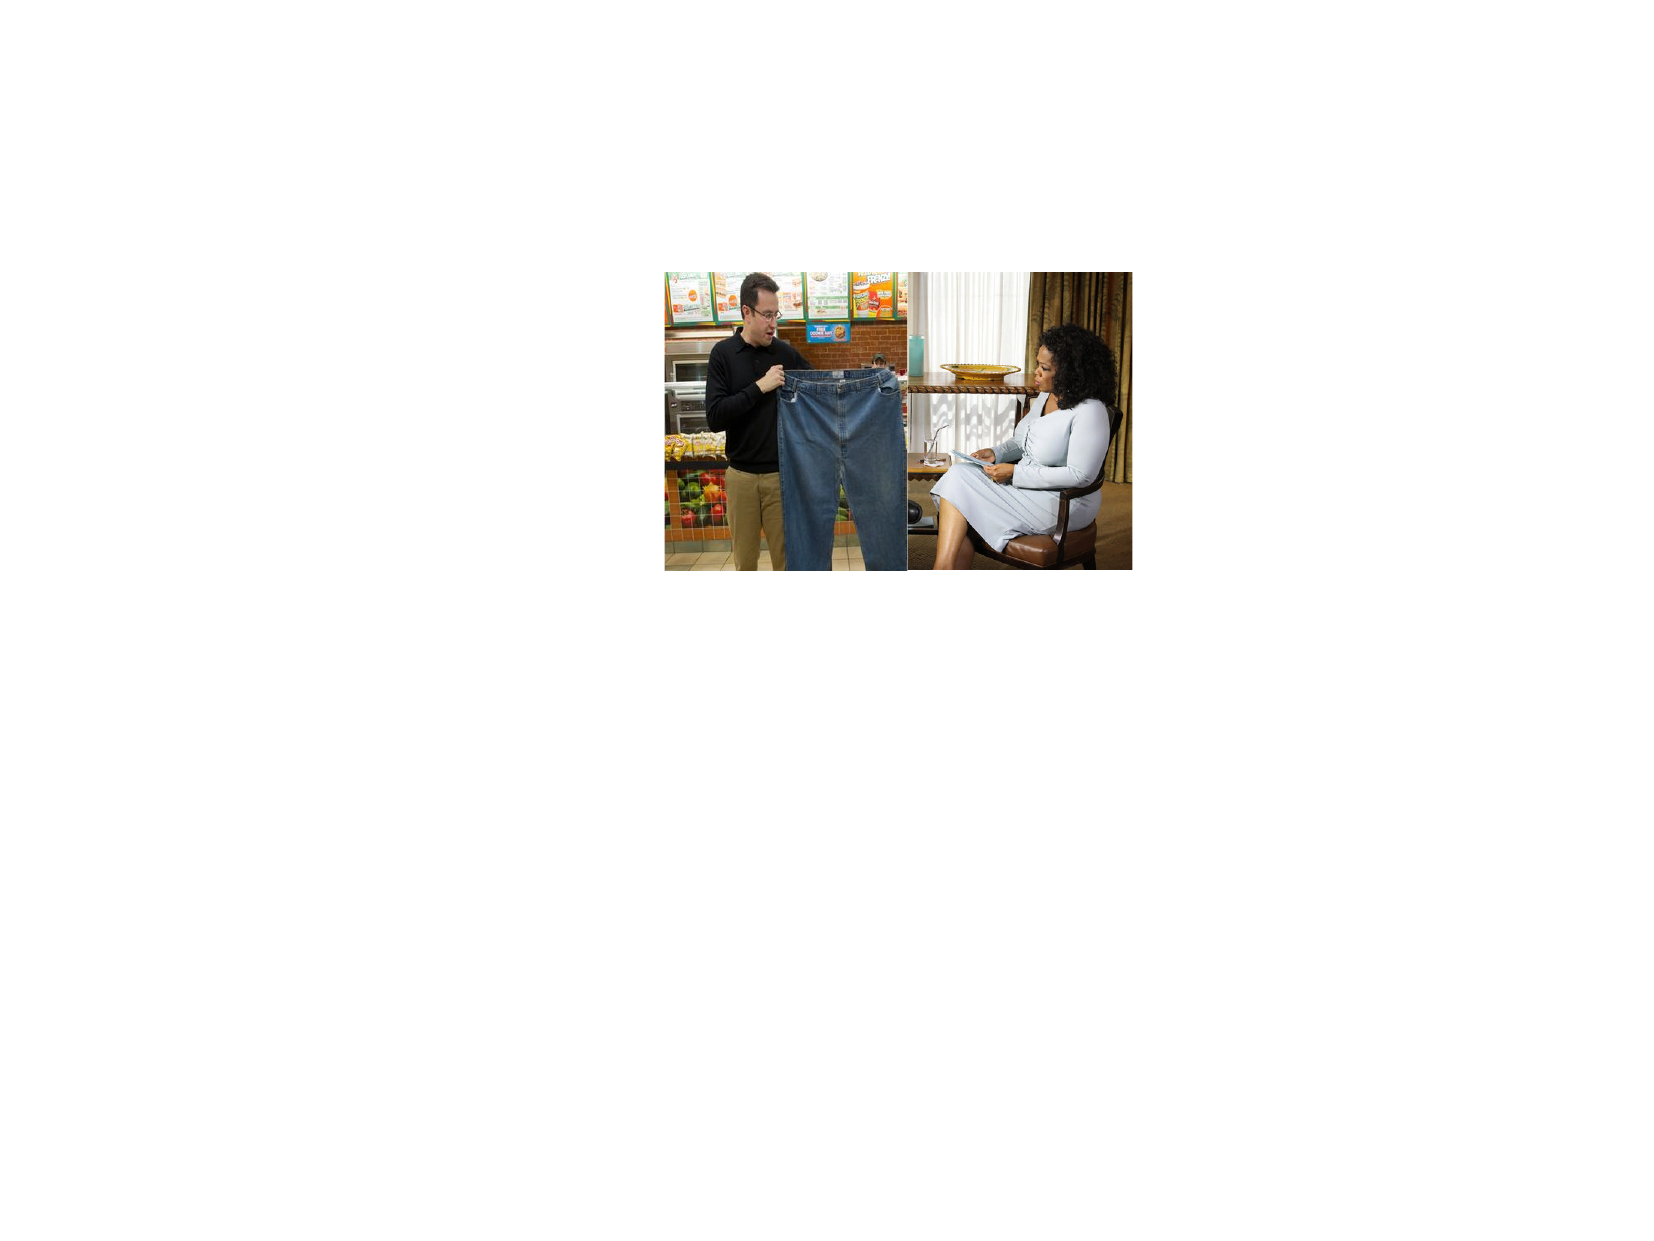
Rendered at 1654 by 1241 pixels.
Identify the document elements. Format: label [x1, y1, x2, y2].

picture [664, 272, 1133, 571]
